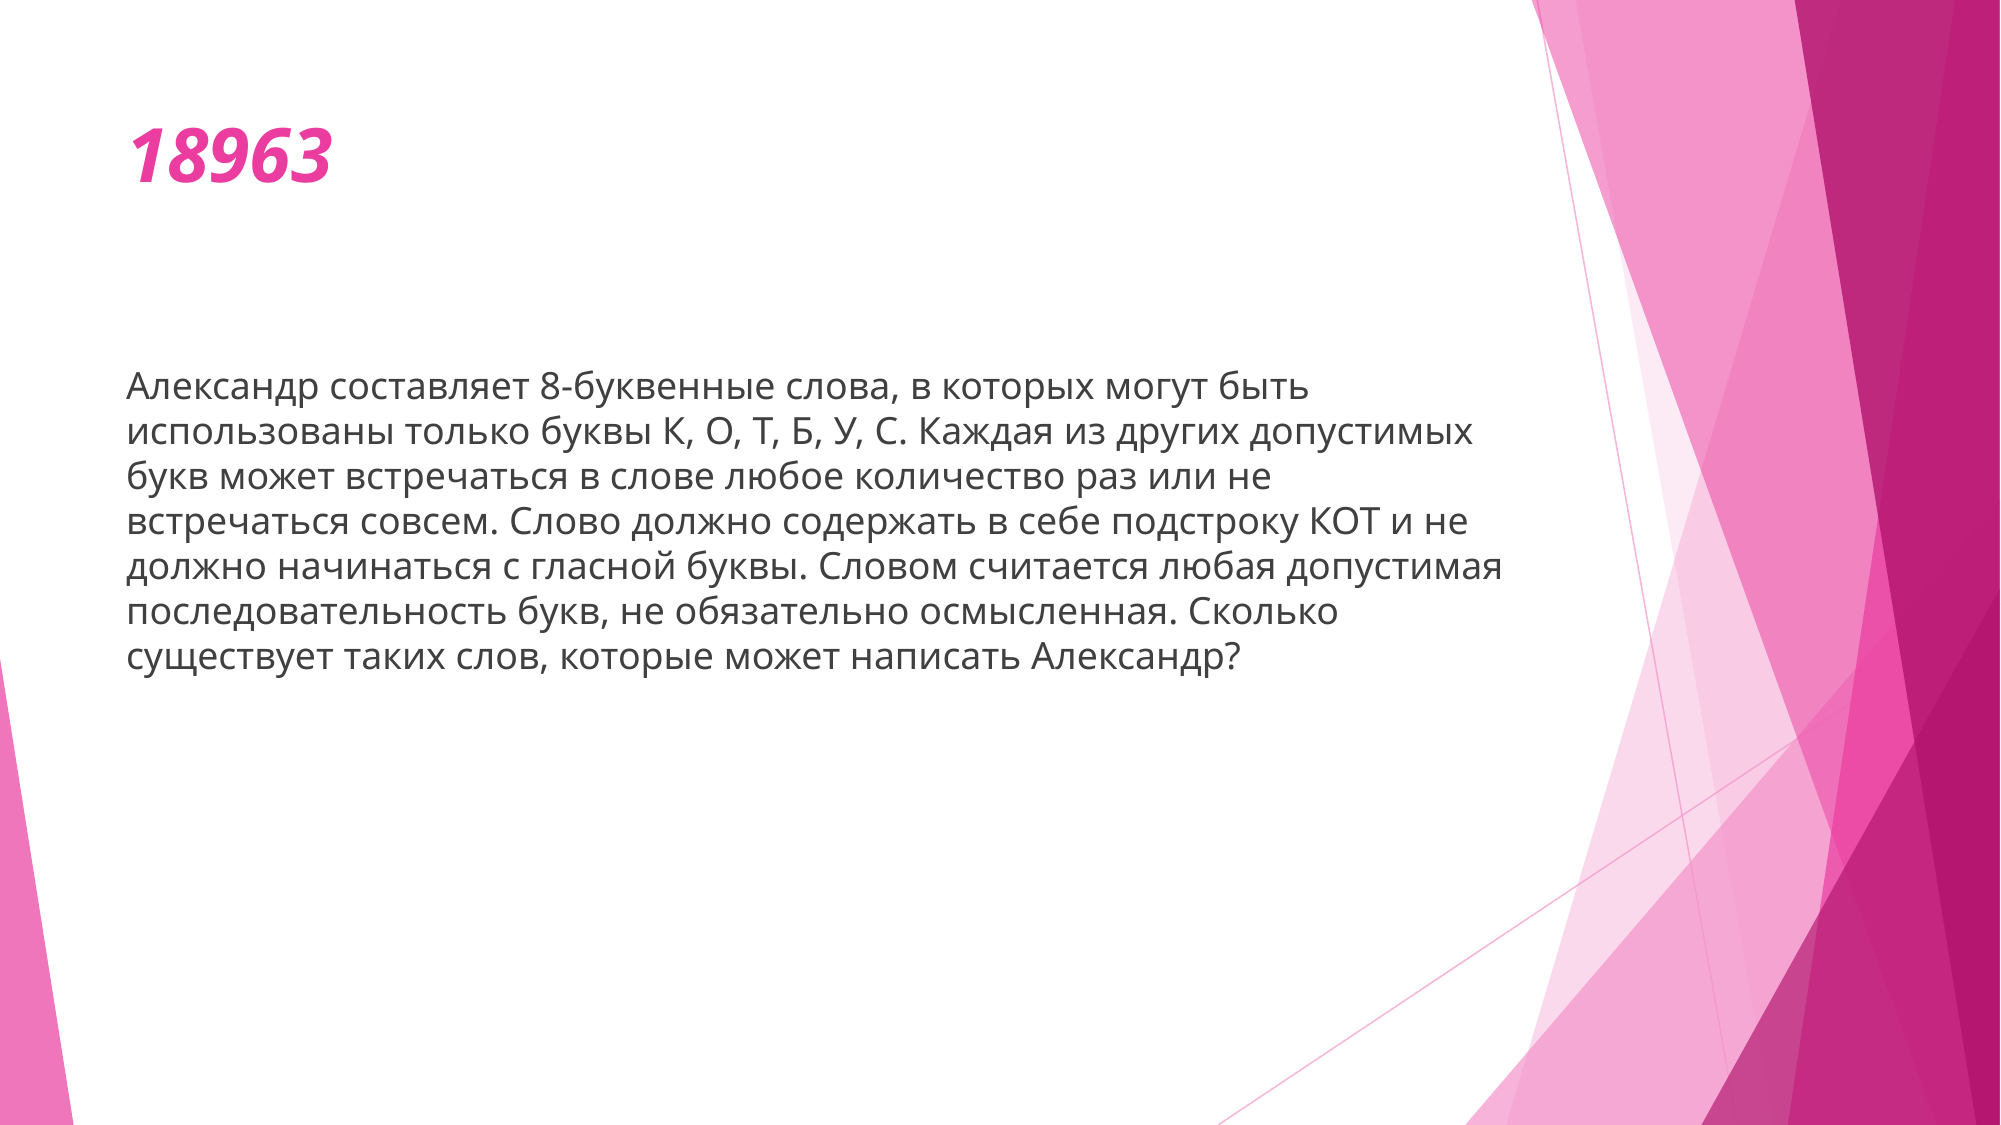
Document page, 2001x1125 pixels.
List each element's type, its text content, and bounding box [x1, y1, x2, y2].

title 18963 [111, 99, 1522, 317]
list Александр составляет 8-буквенные слова, в которых могут быть использованы только буквы К, О, Т, Б, У, С. Каждая из других допустимых букв может встречаться в слове любое количество раз или не встречаться совсем. Слово должно содержать в себе подстроку КОТ и не должно начинаться с гласной буквы. Словом считается любая допустимая последовательность букв, не обязательно осмысленная. Сколько существует таких слов, которые может написать Александр? [111, 354, 1522, 992]
